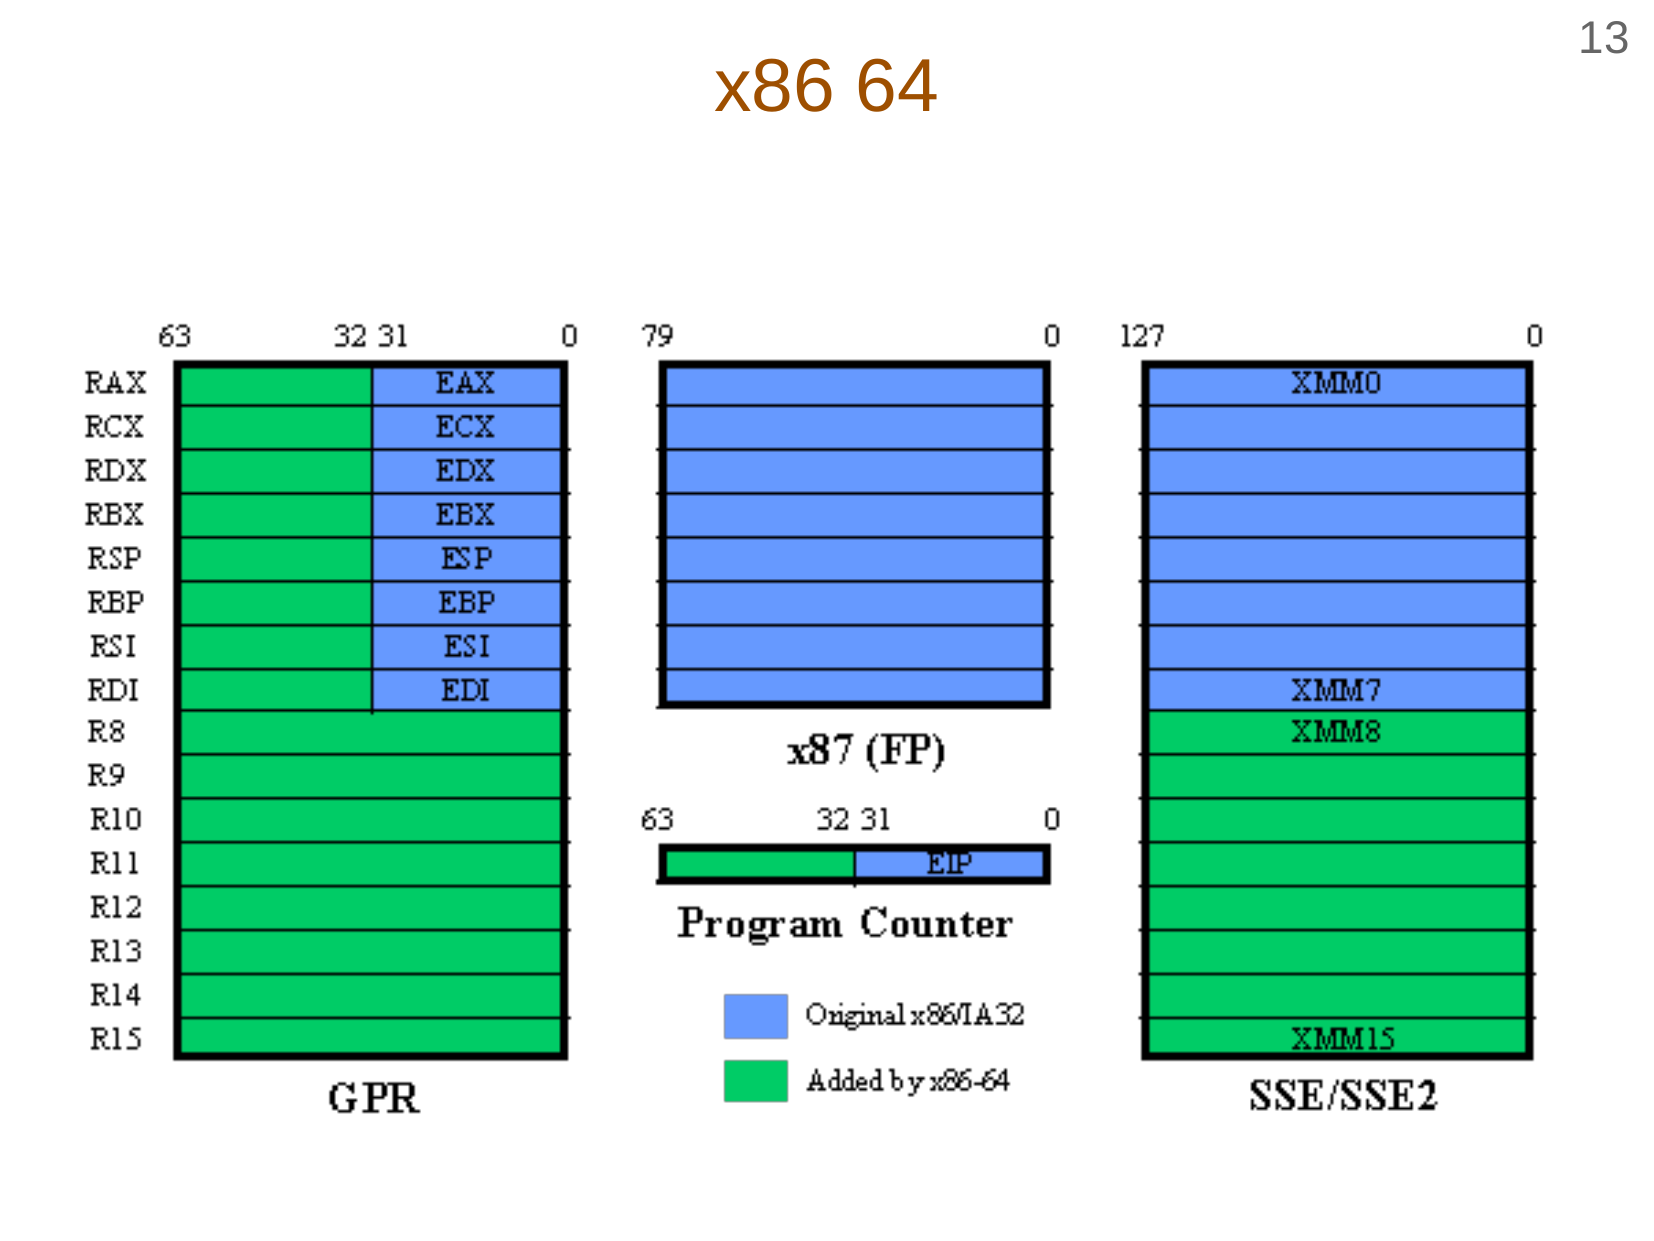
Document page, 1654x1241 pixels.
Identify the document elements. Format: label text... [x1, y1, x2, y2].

title x86 64 [59, 29, 1595, 148]
picture [59, 309, 1570, 1141]
